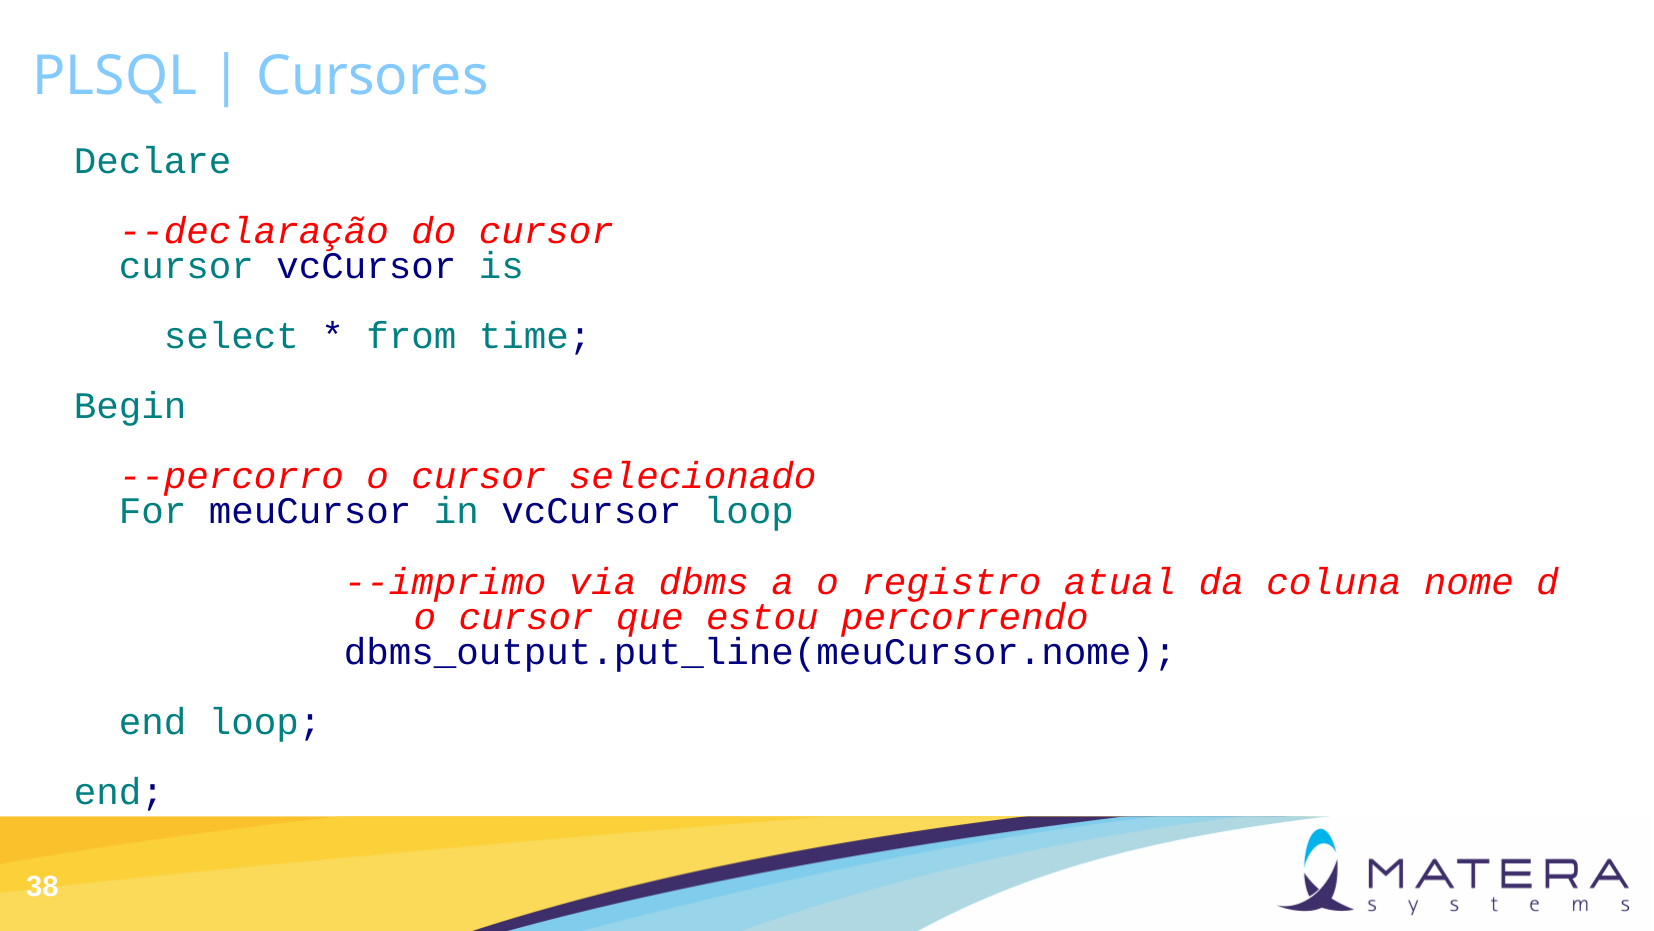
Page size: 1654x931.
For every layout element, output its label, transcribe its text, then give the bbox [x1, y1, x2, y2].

picture [0, 816, 1652, 931]
title PLSQL | Cursores [32, 24, 1628, 137]
text_box Declare --declaração do cursor cursor vcCursor is select * from time; Begin --percorro o cursor selecionado For meuCursor in vcCursor loop --imprimo via dbms a o registro atual da coluna nome d o cursor que estou percorrendo dbms_output.put_line(meuCursor.nome); end loop; end; [59, 137, 1595, 830]
